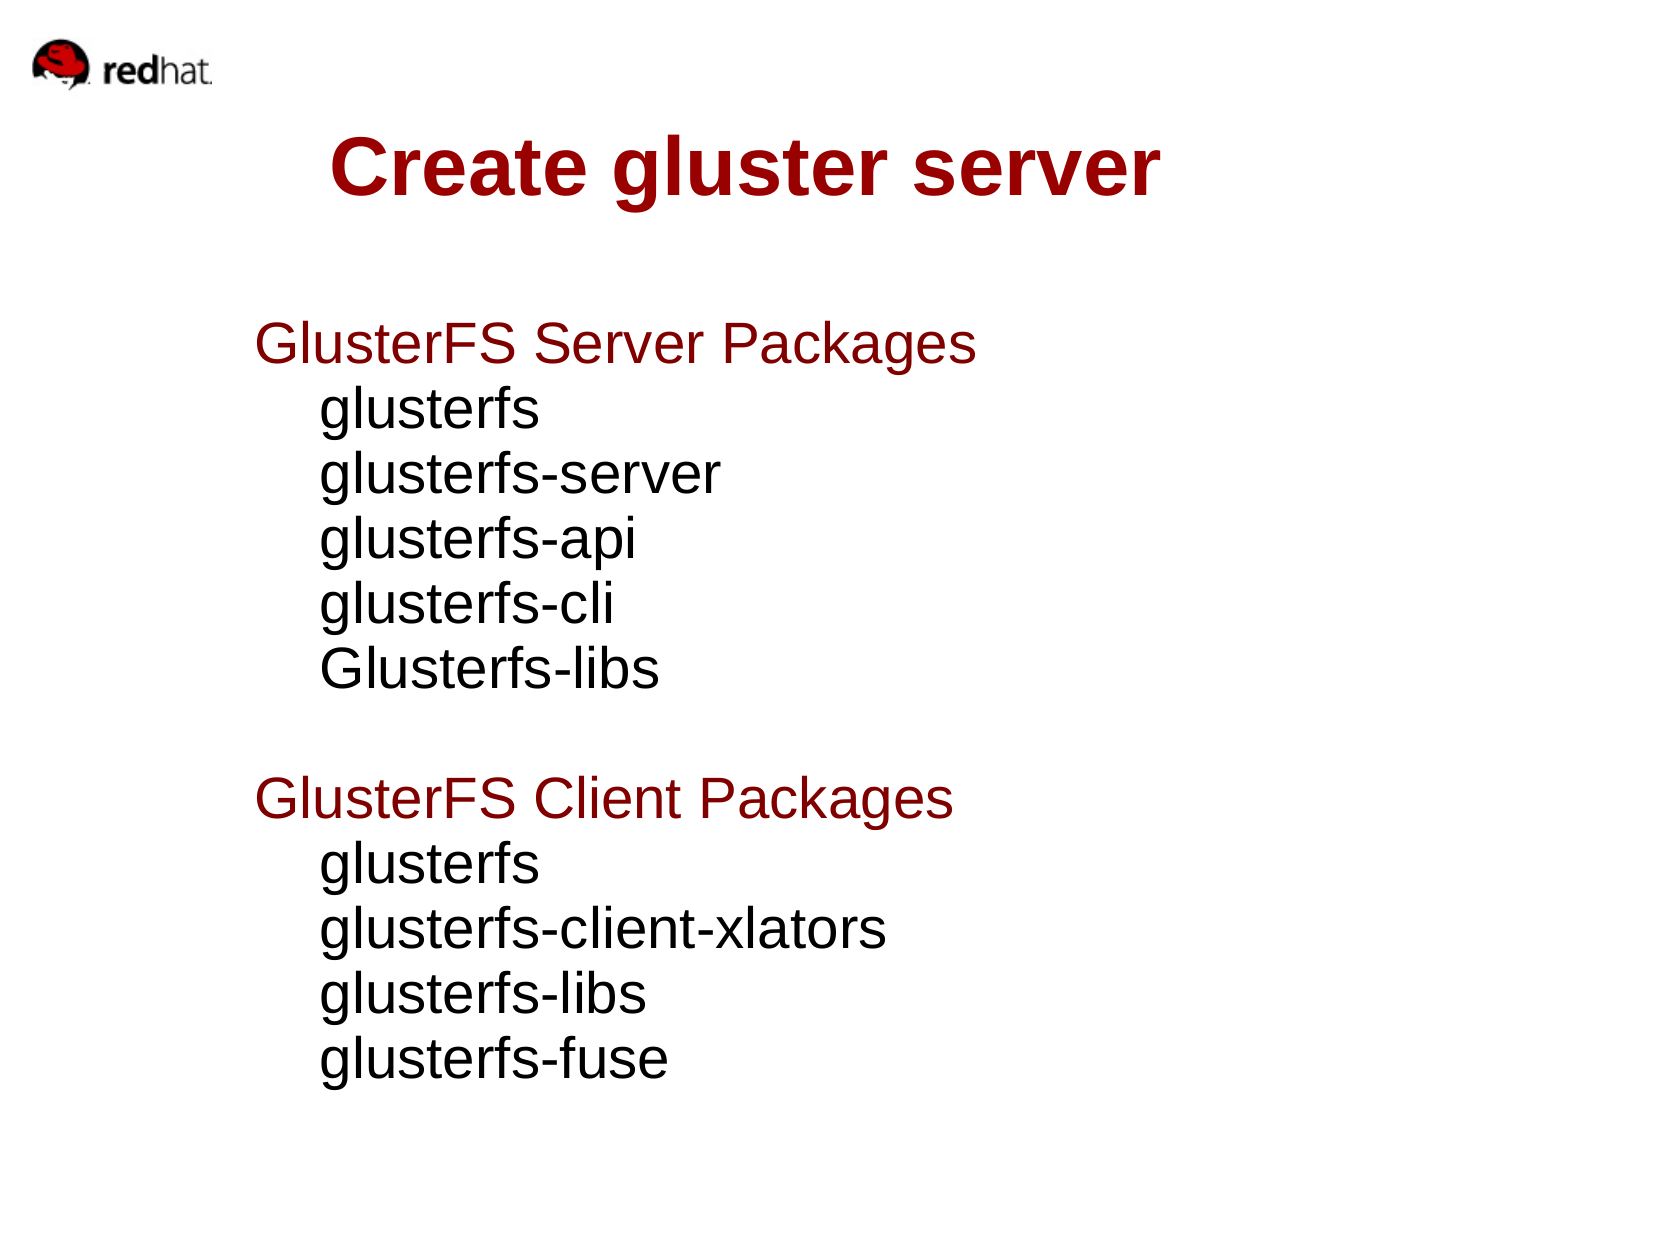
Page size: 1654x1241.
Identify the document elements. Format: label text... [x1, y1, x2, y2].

text_box Create gluster server [150, 112, 1313, 226]
text_box GlusterFS Server Packages glusterfs glusterfs-server glusterfs-api glusterfs-cli Glusterfs-libs GlusterFS Client Packages glusterfs glusterfs-client-xlators glusterfs-libs glusterfs-fuse [240, 303, 1306, 1156]
picture [31, 37, 212, 98]
